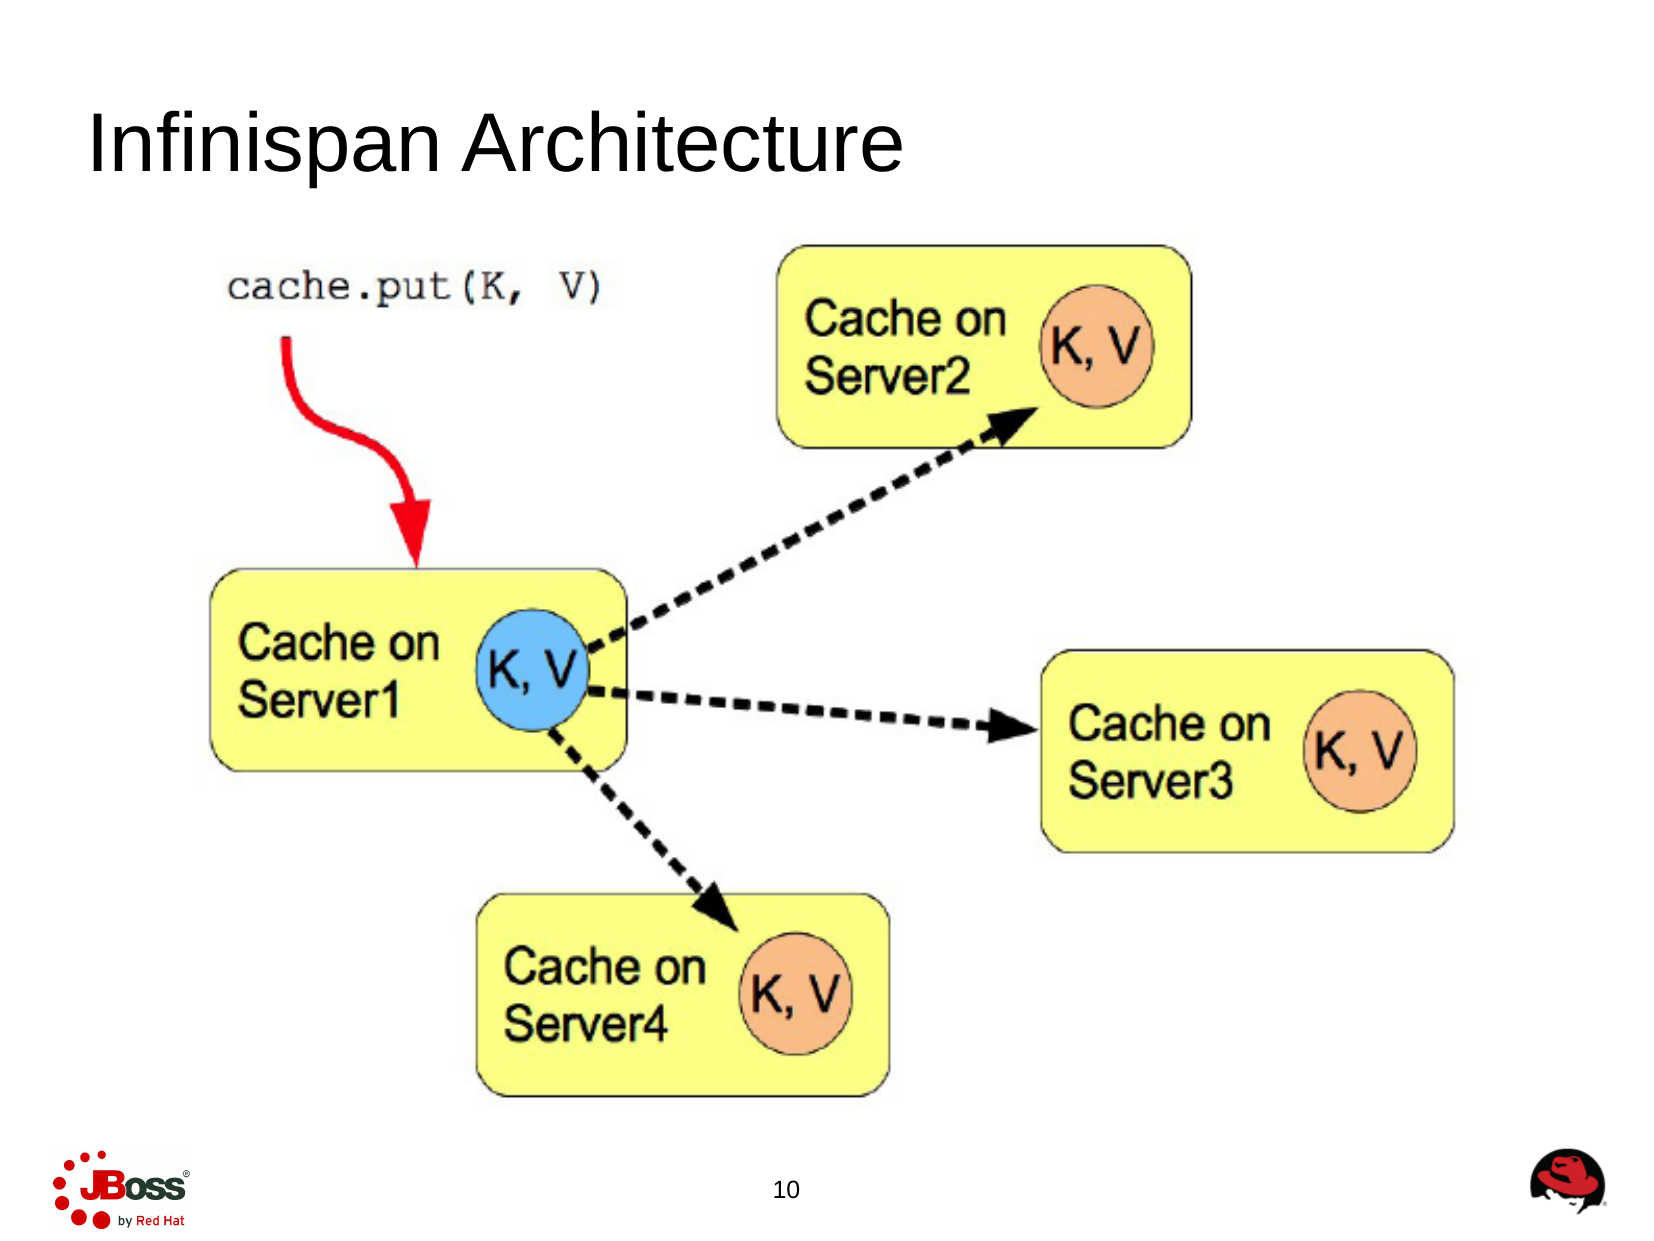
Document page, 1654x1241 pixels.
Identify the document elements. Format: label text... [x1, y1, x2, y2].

picture [53, 191, 1613, 1229]
title Infinispan Architecture [86, 49, 1576, 237]
